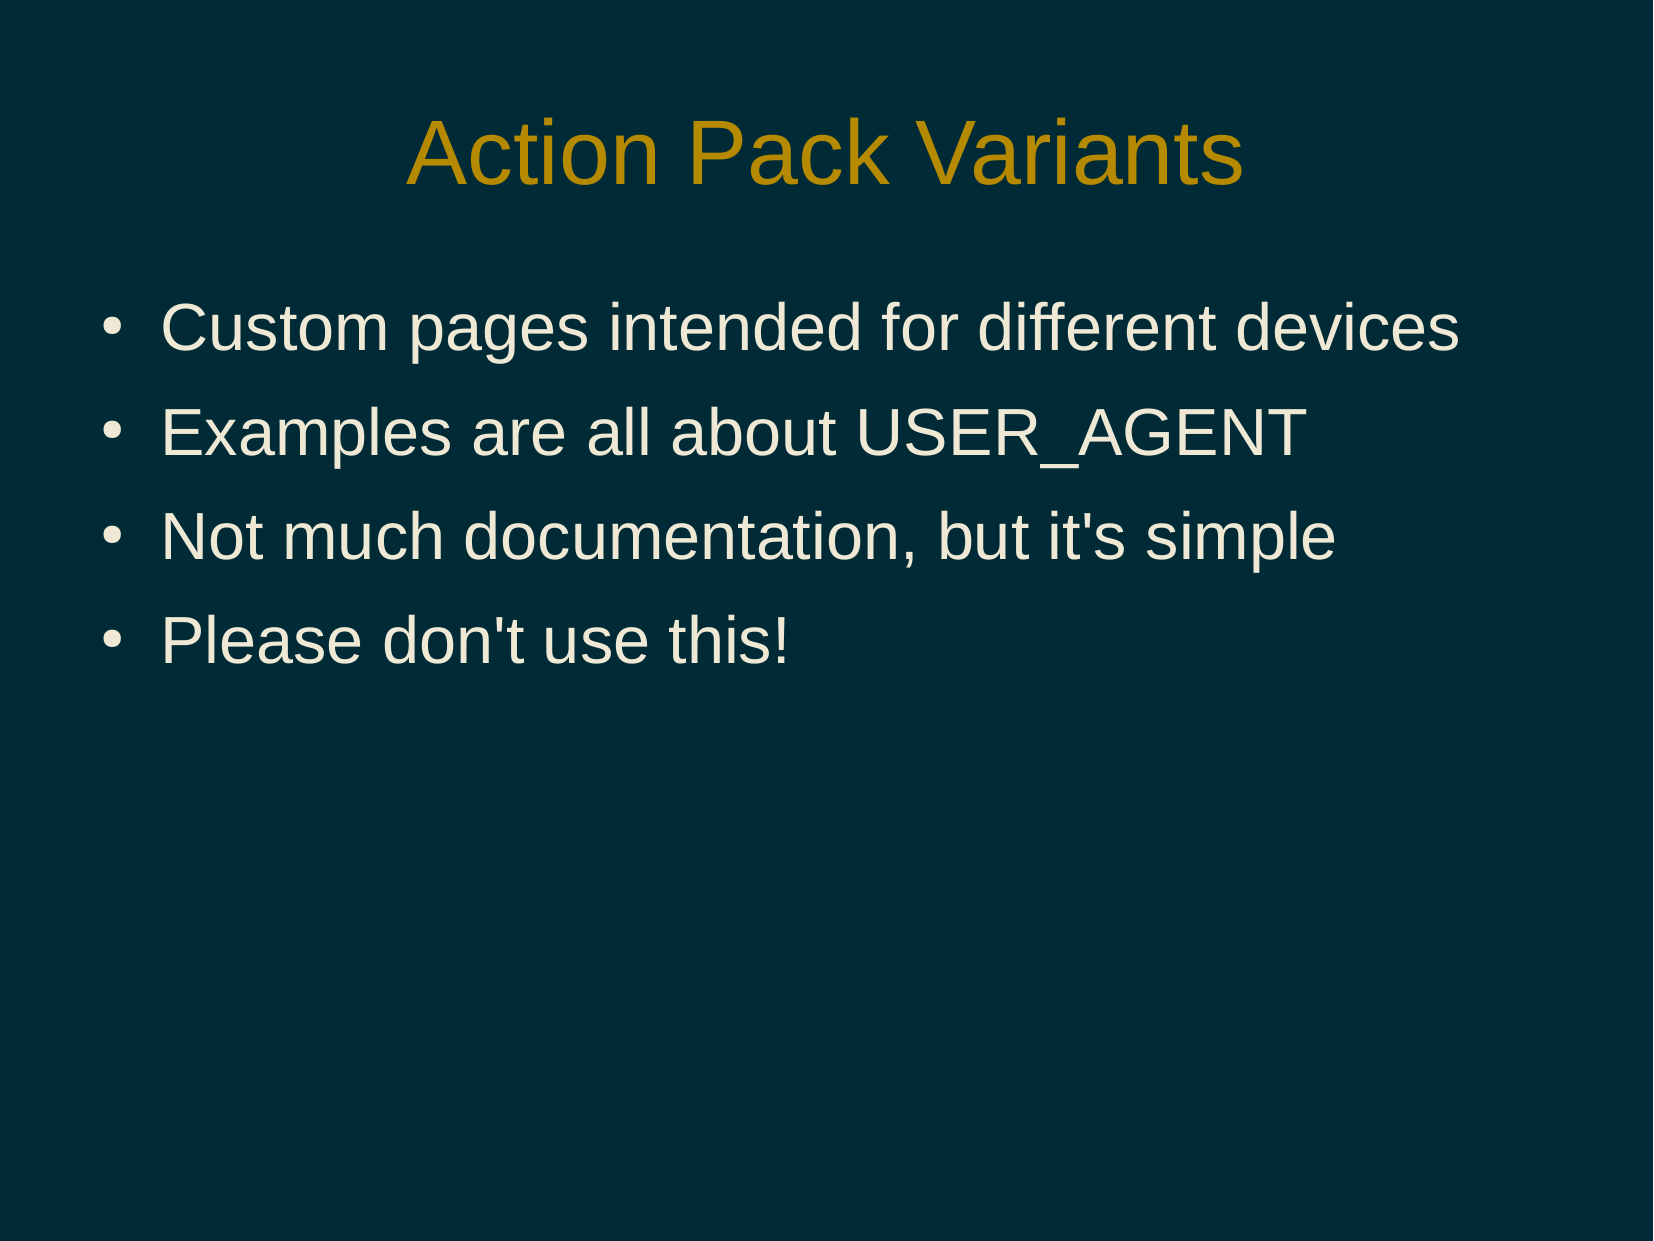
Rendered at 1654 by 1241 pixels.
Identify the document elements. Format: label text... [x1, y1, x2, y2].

list Custom pages intended for different devices Examples are all about USER_AGENT Not much documentation, but it's simple Please don't use this! [82, 290, 1571, 1010]
title Action Pack Variants [82, 49, 1571, 257]
